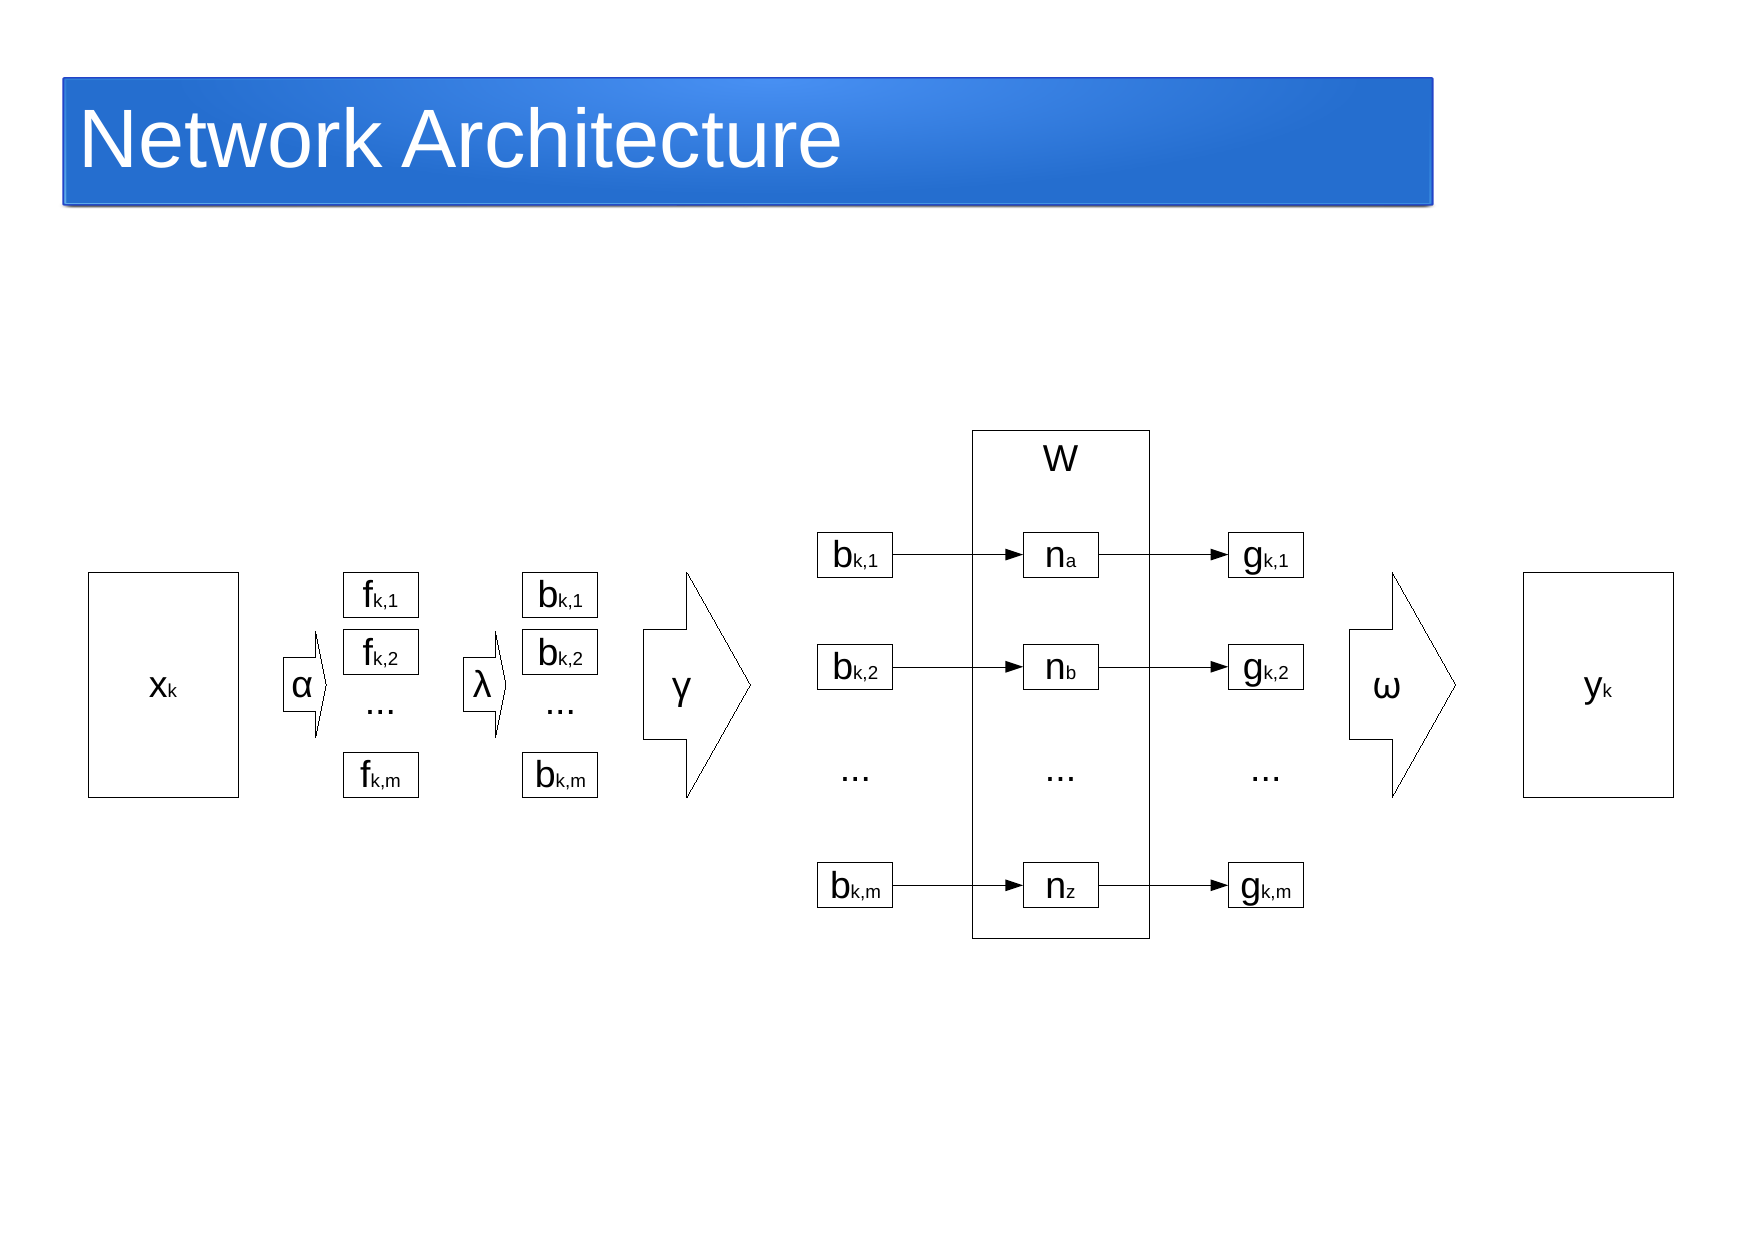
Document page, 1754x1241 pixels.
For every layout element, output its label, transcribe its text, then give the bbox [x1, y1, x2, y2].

text_box ... [343, 682, 419, 721]
picture [58, 77, 1439, 209]
title Network Architecture [78, 80, 1429, 198]
text_box λ [463, 631, 506, 738]
text_box bk,2 [817, 644, 893, 690]
text_box γ [643, 572, 751, 798]
text_box ω [1349, 572, 1456, 798]
text_box gk,m [1228, 862, 1304, 908]
text_box fk,2 [343, 629, 419, 675]
text_box W [972, 430, 1150, 939]
text_box xk [88, 572, 239, 798]
text_box bk,2 [522, 629, 598, 675]
text_box bk,1 [522, 572, 598, 618]
text_box ... [817, 749, 893, 788]
text_box gk,1 [1228, 532, 1304, 578]
text_box fk,m [343, 752, 419, 798]
text_box ... [1023, 749, 1099, 788]
text_box ... [1228, 749, 1304, 788]
text_box ... [522, 682, 598, 721]
text_box bk,m [522, 752, 598, 798]
text_box bk,m [817, 862, 893, 908]
text_box gk,2 [1228, 644, 1304, 690]
text_box α [283, 631, 327, 738]
text_box yk [1523, 572, 1674, 798]
text_box bk,1 [817, 532, 893, 578]
text_box fk,1 [343, 572, 419, 618]
